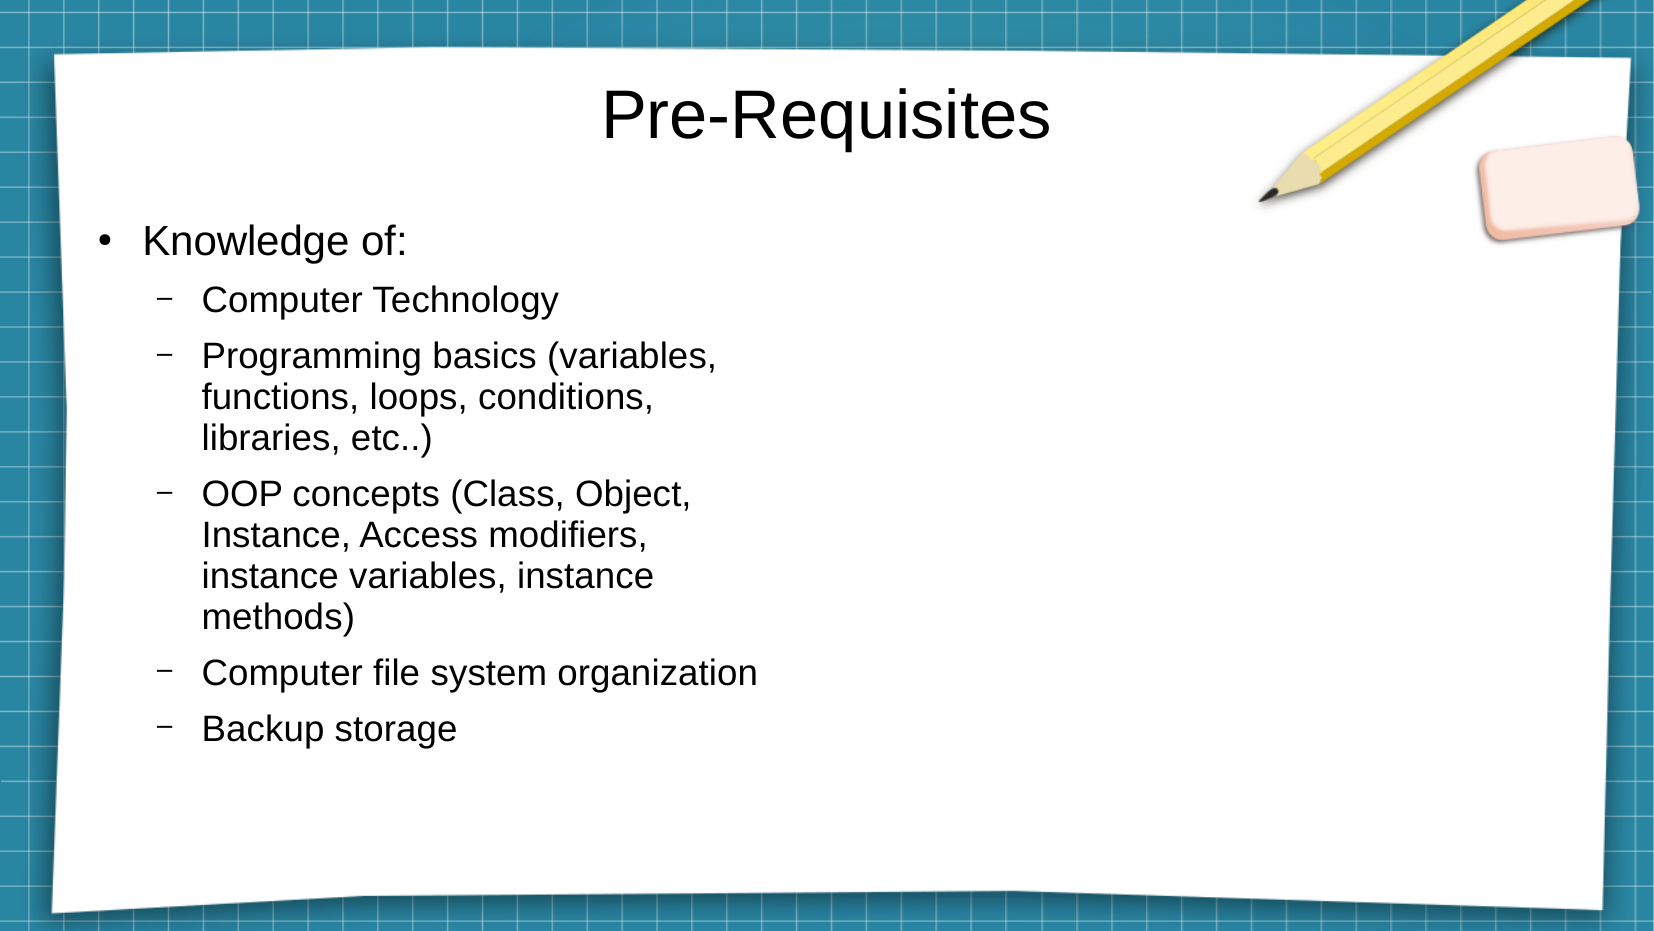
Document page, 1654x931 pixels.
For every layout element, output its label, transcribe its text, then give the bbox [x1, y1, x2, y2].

picture [0, 0, 1654, 931]
list Knowledge of: Computer Technology Programming basics (variables, functions, loops, conditions, libraries, etc..) OOP concepts (Class, Object, Instance, Access modifiers, instance variables, instance methods) Computer file system organization Backup storage [82, 217, 788, 758]
title Pre-Requisites [82, 37, 1571, 193]
